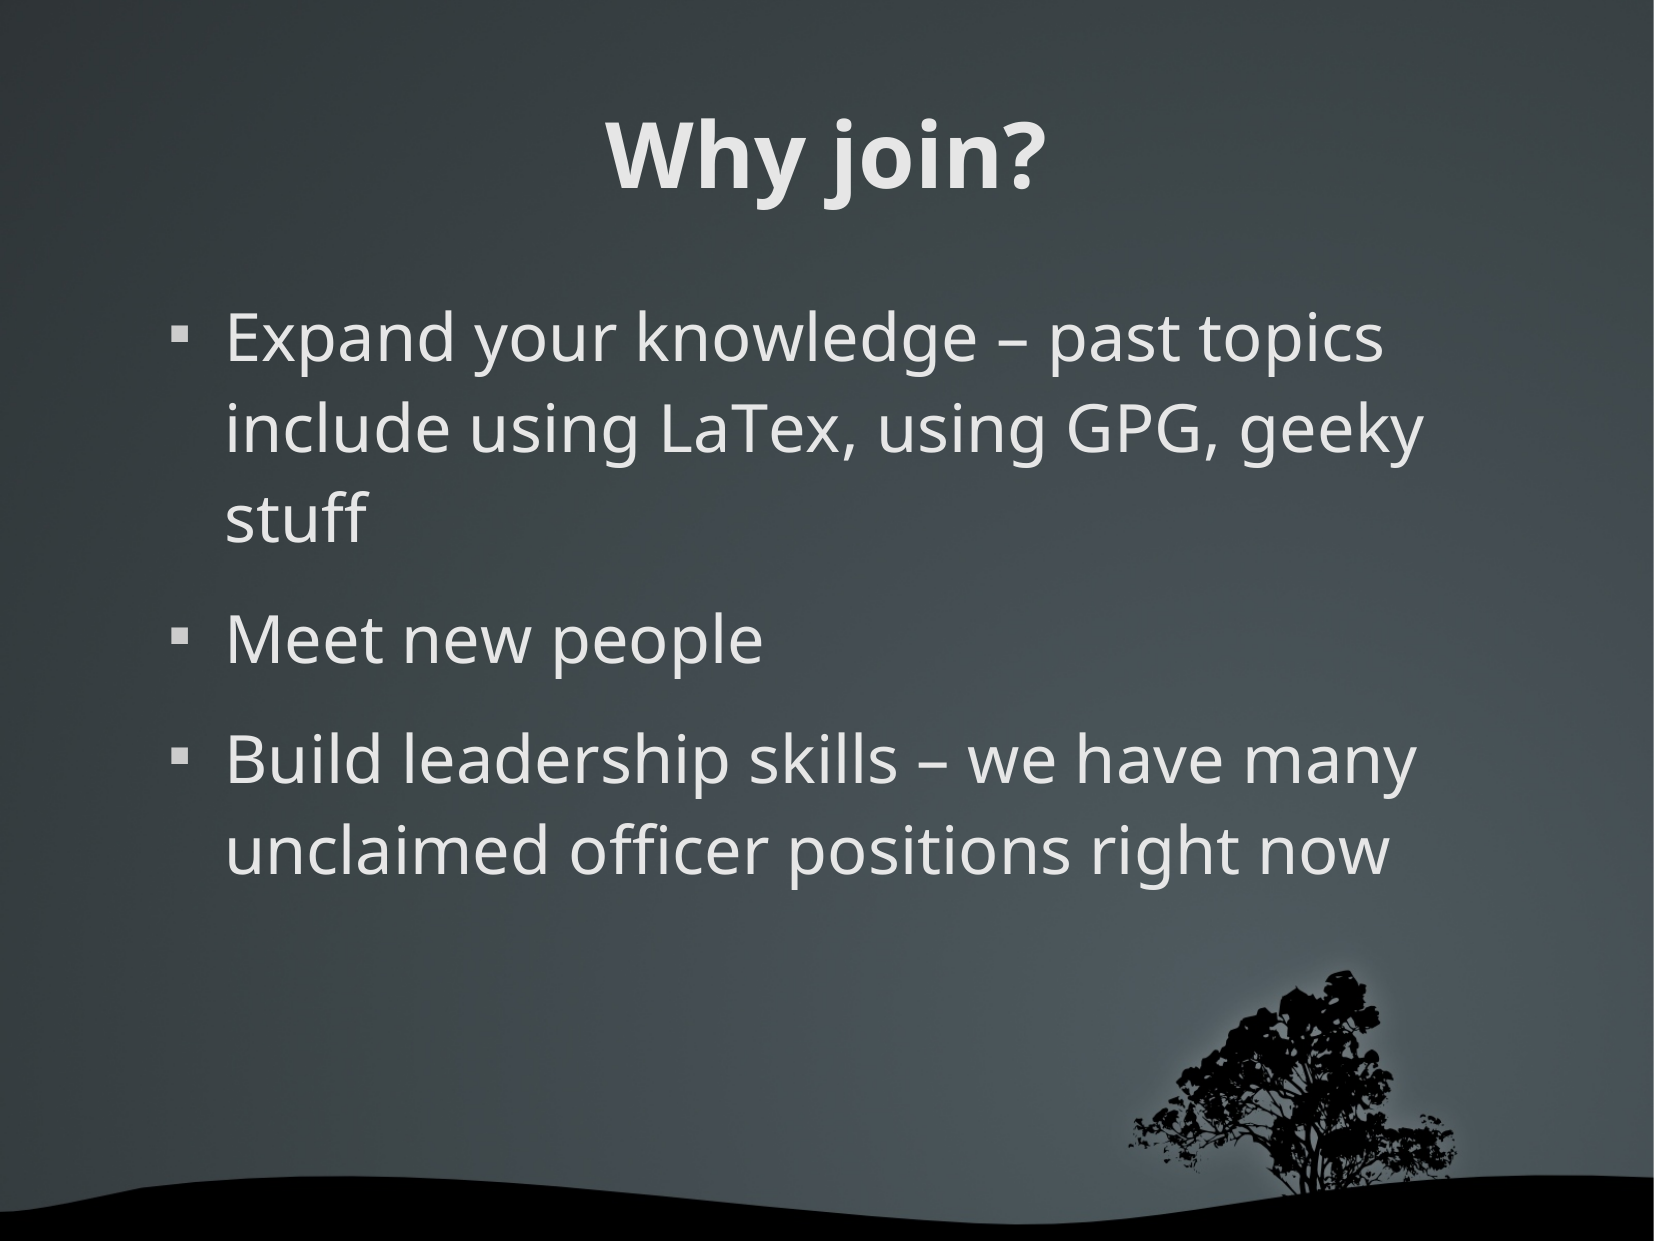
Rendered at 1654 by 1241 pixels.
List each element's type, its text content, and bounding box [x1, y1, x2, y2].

title Why join? [82, 49, 1571, 257]
list Expand your knowledge – past topics include using LaTex, using GPG, geeky stuff Meet new people Build leadership skills – we have many unclaimed officer positions right now [82, 290, 1571, 1109]
picture [0, 0, 1654, 1241]
